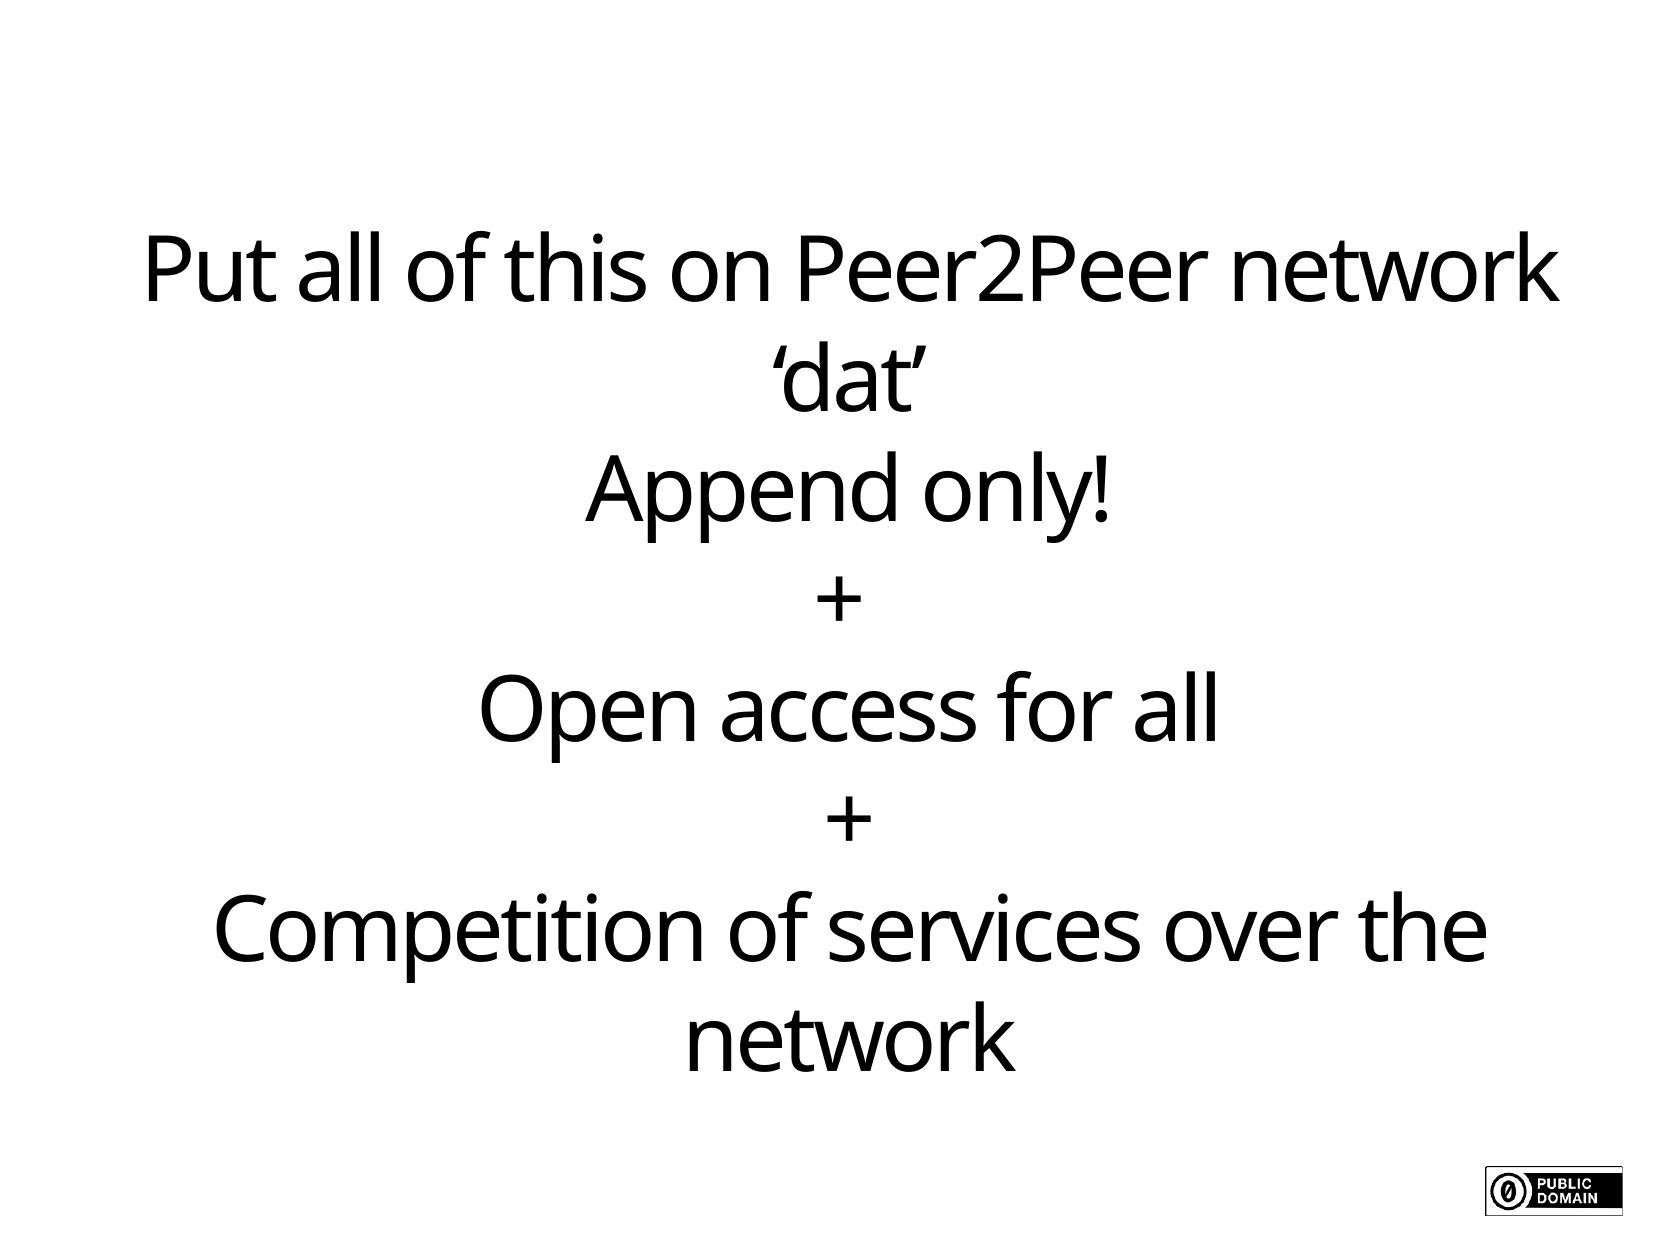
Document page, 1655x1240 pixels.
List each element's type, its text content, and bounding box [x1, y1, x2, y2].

text_box [1485, 1167, 1623, 1215]
text_box Put all of this on Peer2Peer network ‘dat’ Append only! + Open access for all + Competition of services over the network [127, 210, 1572, 1099]
